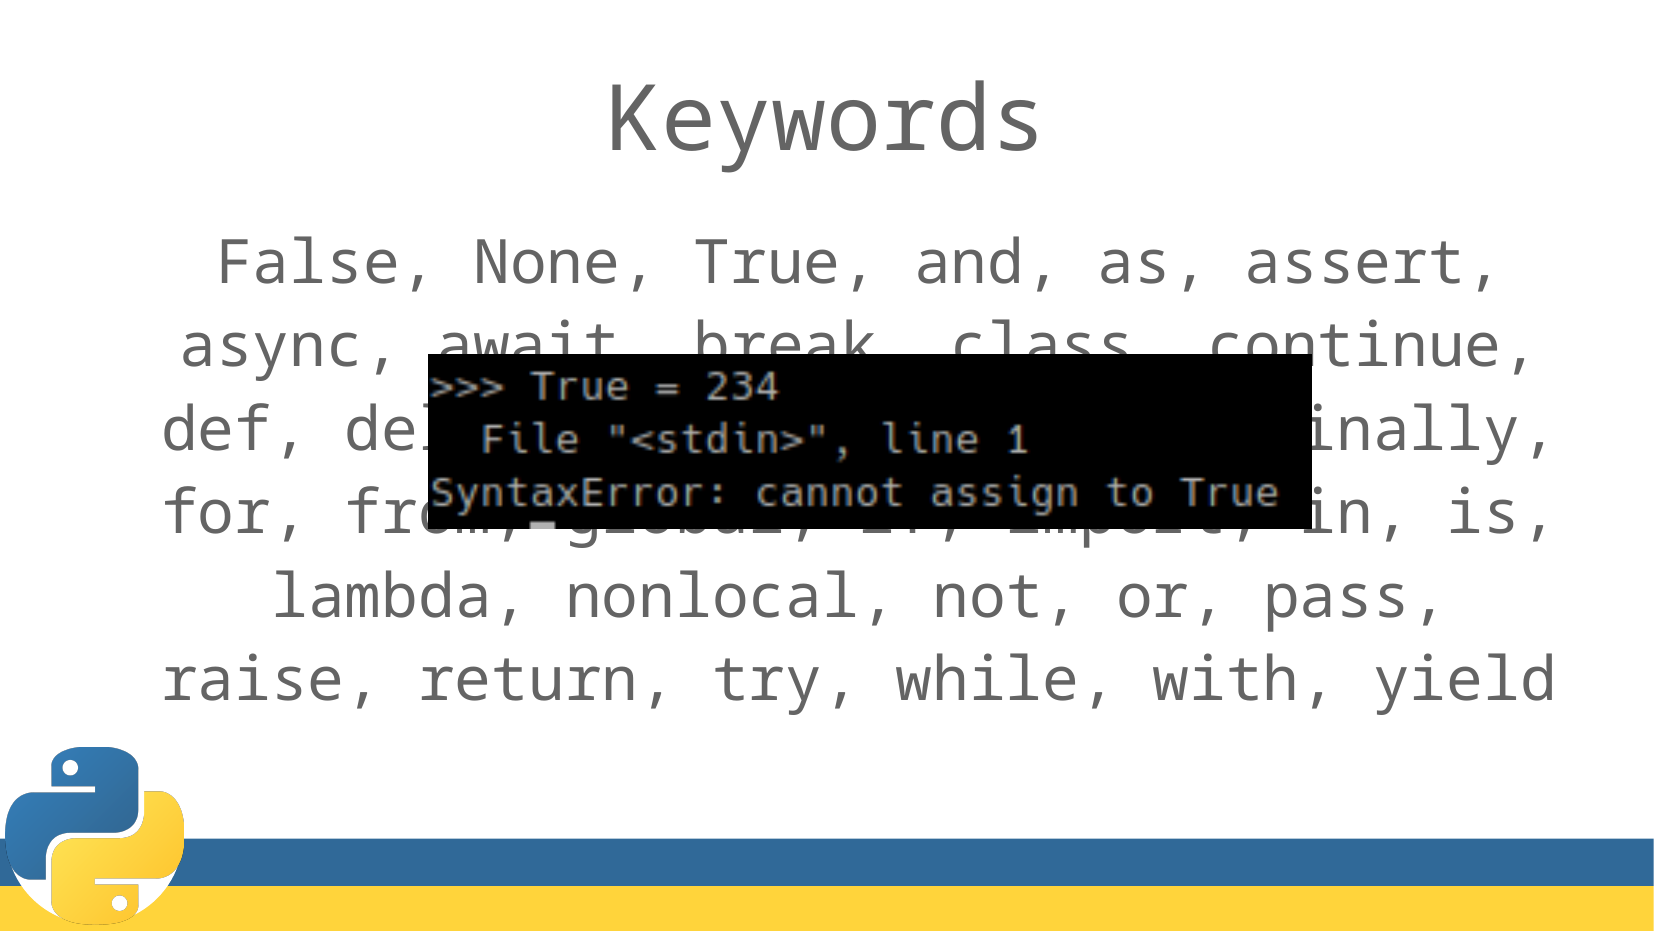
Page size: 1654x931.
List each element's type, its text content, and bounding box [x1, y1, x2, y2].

picture [428, 354, 1312, 529]
title Keywords [82, 37, 1571, 193]
list False, None, True, and, as, assert, async, await, break, class, continue, def, del, elif, else, except, finally, for, from, global, if, import, in, is, lambda, nonlocal, not, or, pass, raise, return, try, while, with, yield [82, 217, 1571, 758]
picture [5, 747, 184, 925]
